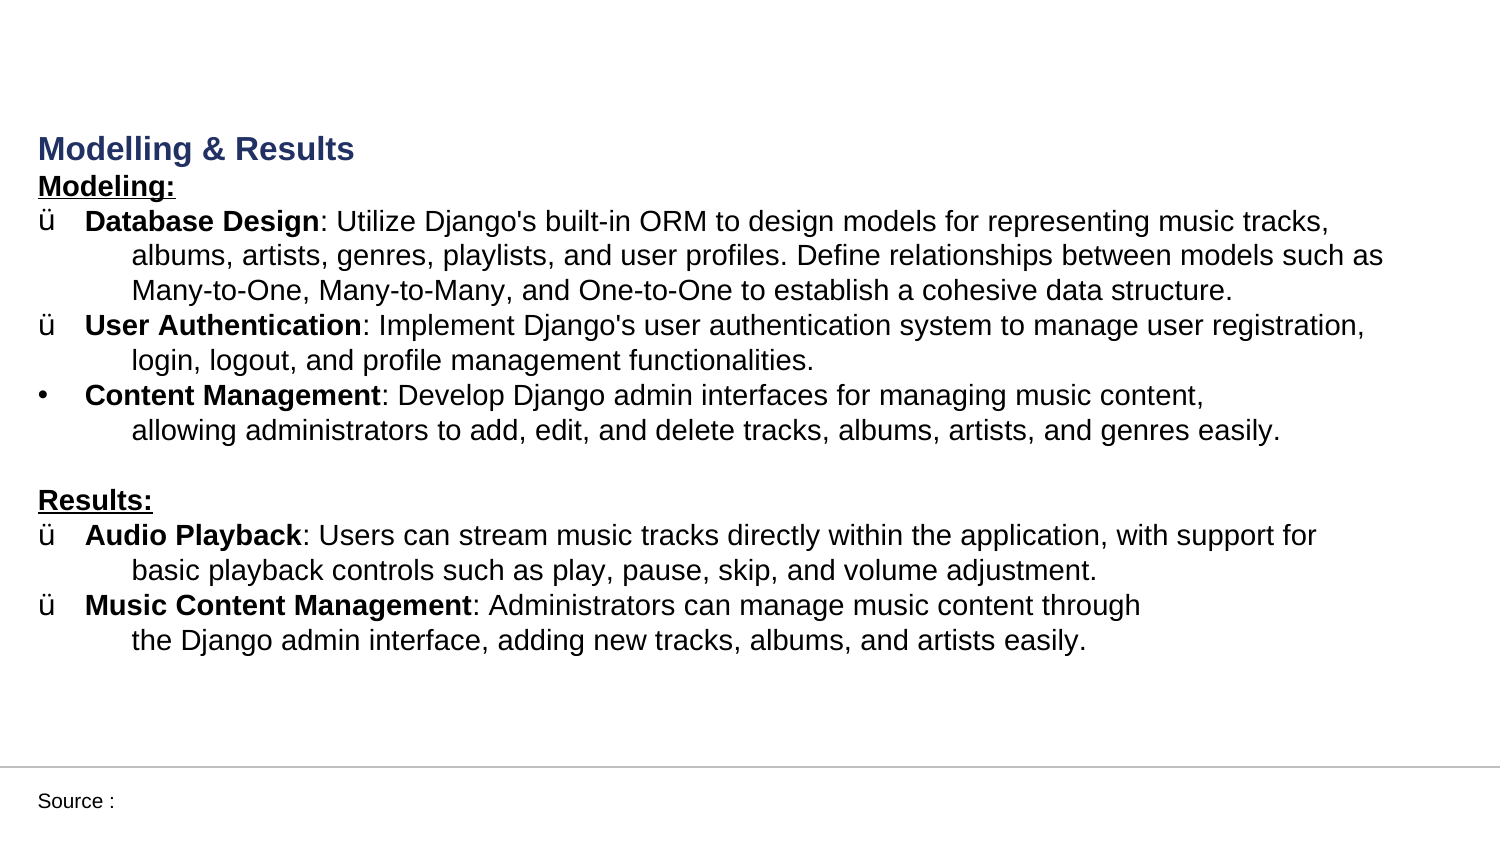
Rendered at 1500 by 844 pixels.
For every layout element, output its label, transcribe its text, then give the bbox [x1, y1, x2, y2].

text_box Source : [22, 773, 139, 827]
title Modelling & Results Modeling: Database Design: Utilize Django's built-in ORM to design models for representing music tracks, albums, artists, genres, playlists, and user profiles. Define relationships between models such as Many-to-One, Many-to-Many, and One-to-One to establish a cohesive data structure. User Authentication: Implement Django's user authentication system to manage user registration, login, logout, and profile management functionalities. Content Management: Develop Django admin interfaces for managing music content, allowing administrators to add, edit, and delete tracks, albums, artists, and genres easily. Results: Audio Playback: Users can stream music tracks directly within the application, with support for basic playback controls such as play, pause, skip, and volume adjustment. Music Content Management: Administrators can manage music content through the Django admin interface, adding new tracks, albums, and artists easily. [22, 111, 1479, 172]
